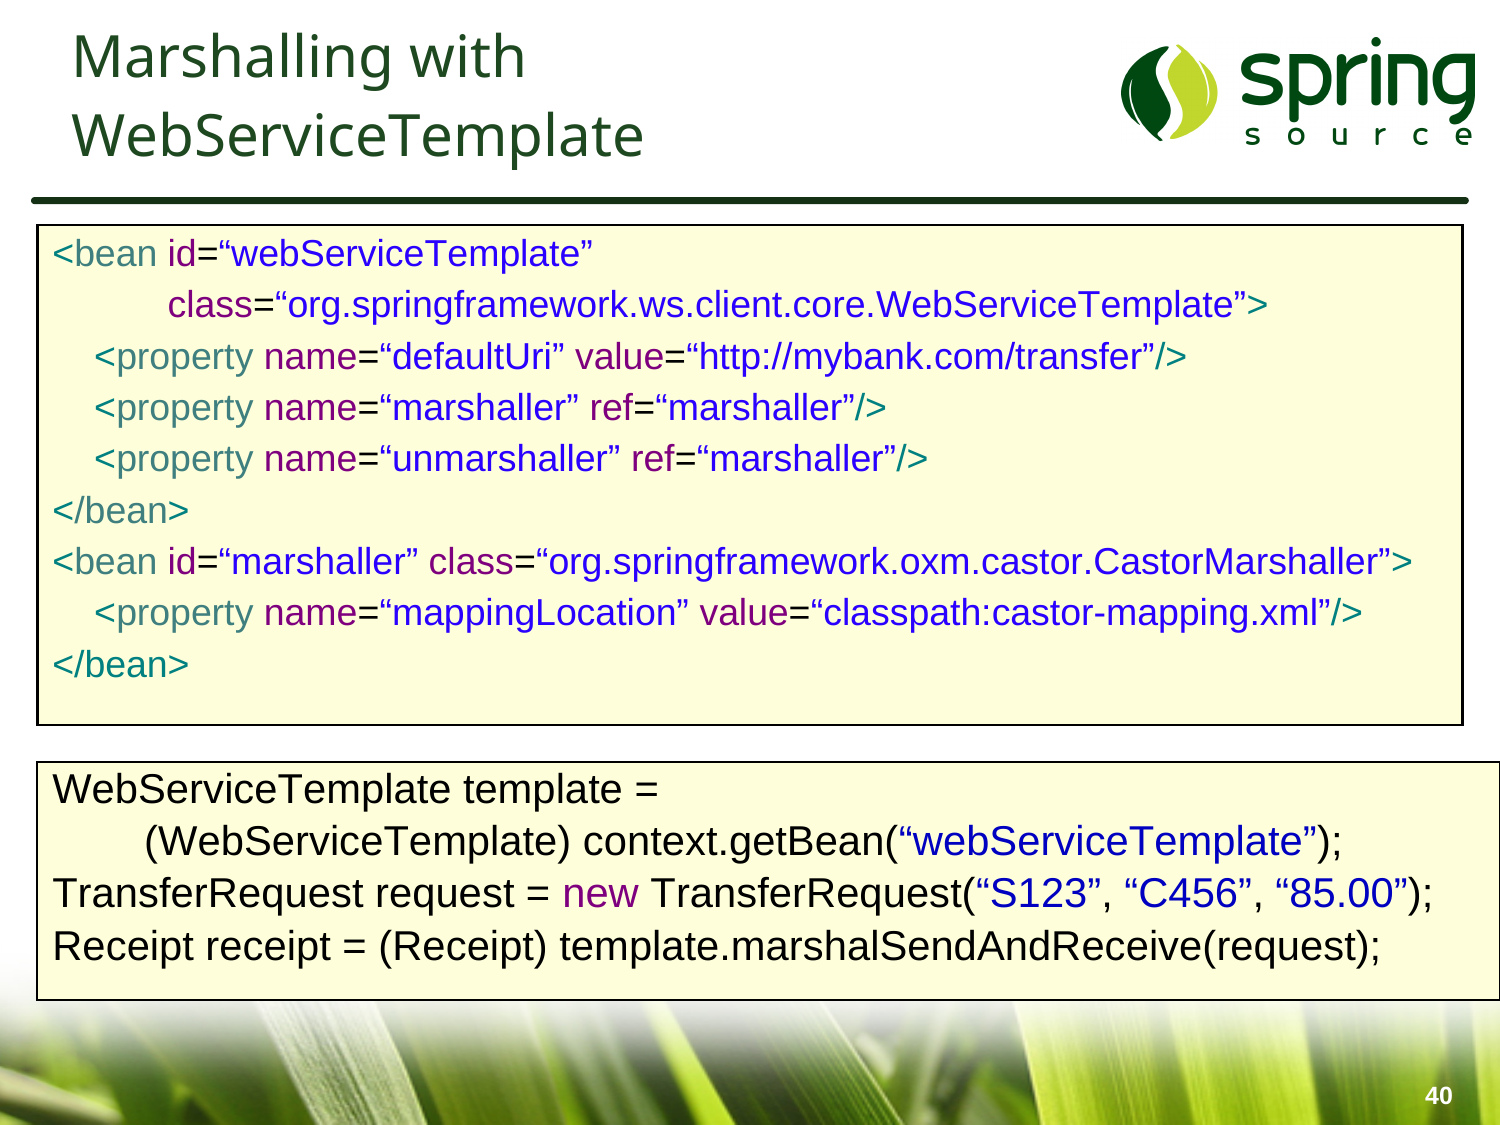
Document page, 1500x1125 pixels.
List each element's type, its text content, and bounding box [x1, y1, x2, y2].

picture [1121, 37, 1475, 145]
title Marshalling with WebServiceTemplate [56, 13, 1089, 176]
list WebServiceTemplate template = (WebServiceTemplate) context.getBean(“webServiceTemplate”); TransferRequest request = new TransferRequest(“S123”, “C456”, “85.00”); Receipt receipt = (Receipt) template.marshalSendAndReceive(request); [37, 762, 1500, 1000]
text_box <bean id=“webServiceTemplate” class=“org.springframework.ws.client.core.WebServiceTemplate”> <property name=“defaultUri” value=“http://mybank.com/transfer”/> <property name=“marshaller” ref=“marshaller”/> <property name=“unmarshaller” ref=“marshaller”/> </bean> <bean id=“marshaller” class=“org.springframework.oxm.castor.CastorMarshaller”> <property name=“mappingLocation” value=“classpath:castor-mapping.xml”/> </bean> [37, 224, 1463, 725]
picture [0, 944, 1500, 1125]
